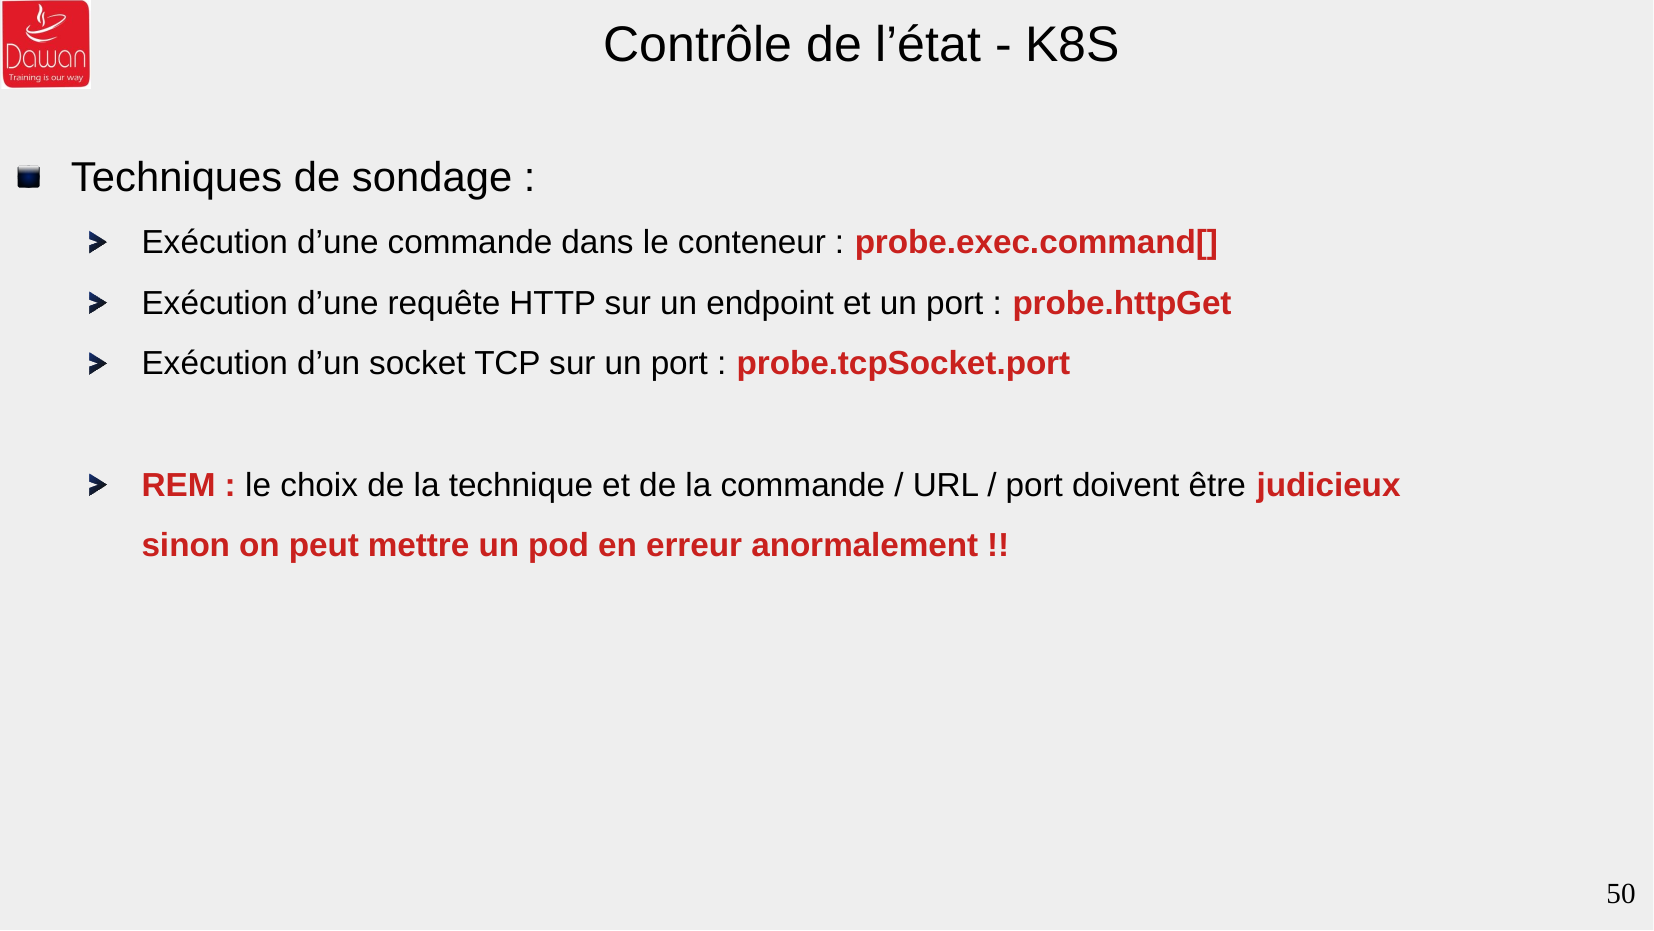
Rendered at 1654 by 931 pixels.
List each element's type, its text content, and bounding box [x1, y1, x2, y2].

title Contrôle de l’état - K8S [366, 0, 1287, 88]
list Techniques de sondage : Exécution d’une commande dans le conteneur : probe.exec.command[] Exécution d’une requête HTTP sur un endpoint et un port : probe.httpGet Exécution d’un socket TCP sur un port : probe.tcpSocket.port REM : le choix de la technique et de la commande / URL / port doivent être judicieux sinon on peut mettre un pod en erreur anormalement !! [0, 88, 1654, 886]
picture [1, 0, 91, 88]
